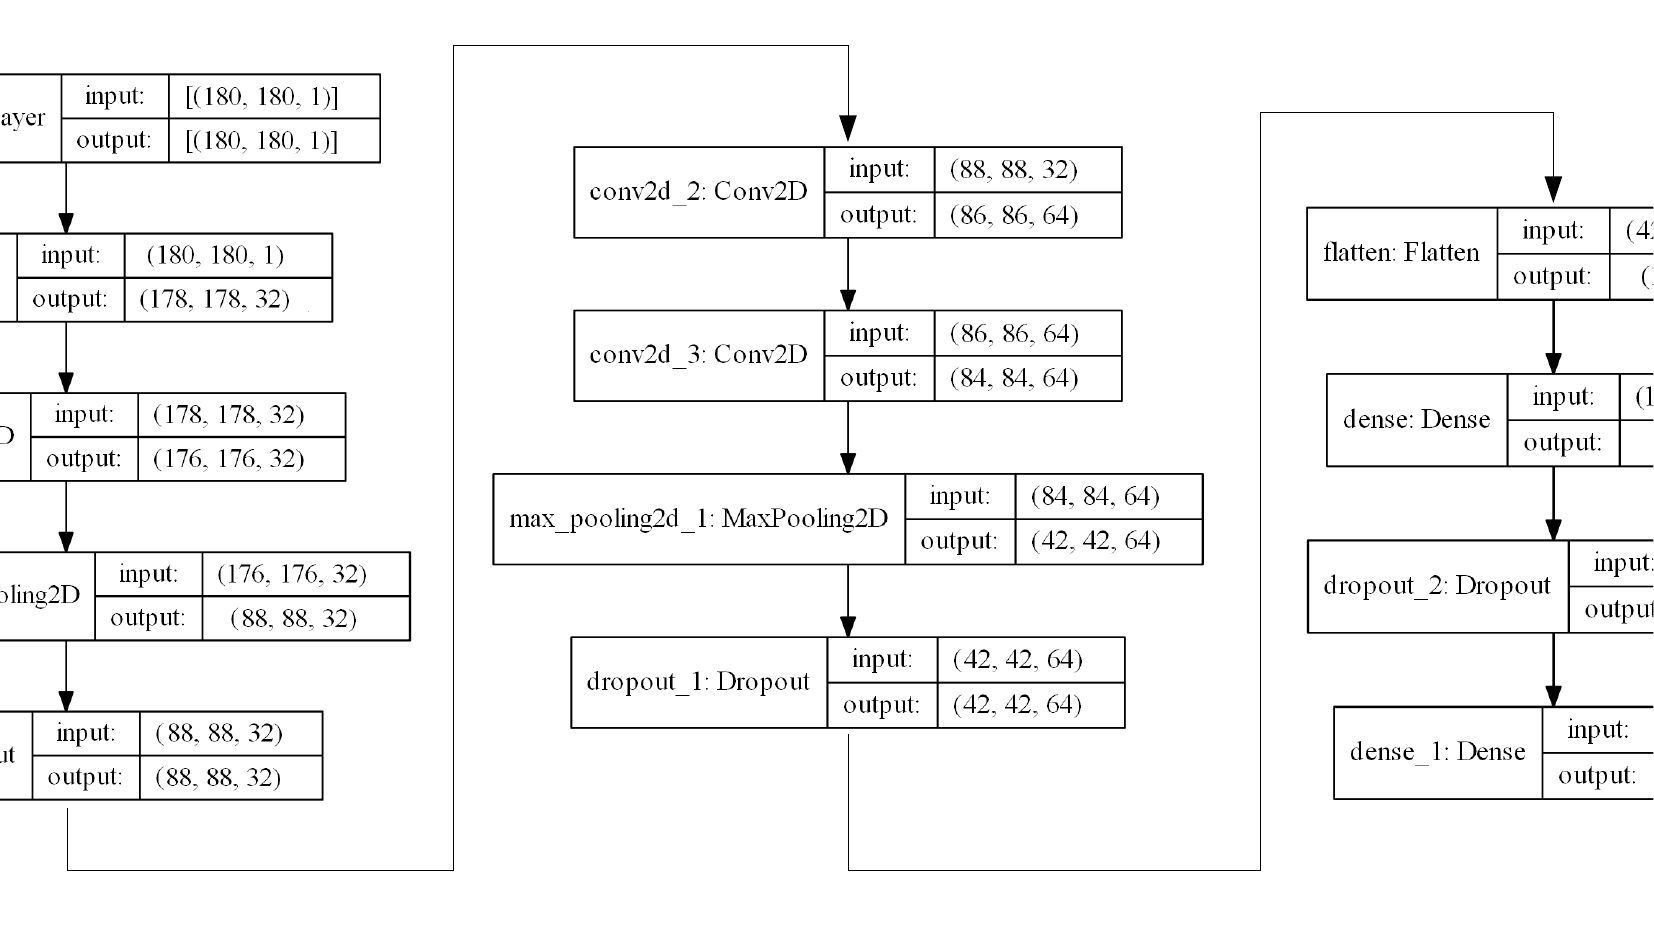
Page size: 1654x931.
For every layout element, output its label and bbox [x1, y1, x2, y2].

picture [0, 66, 419, 808]
picture [486, 141, 1260, 808]
picture [1261, 202, 1654, 808]
